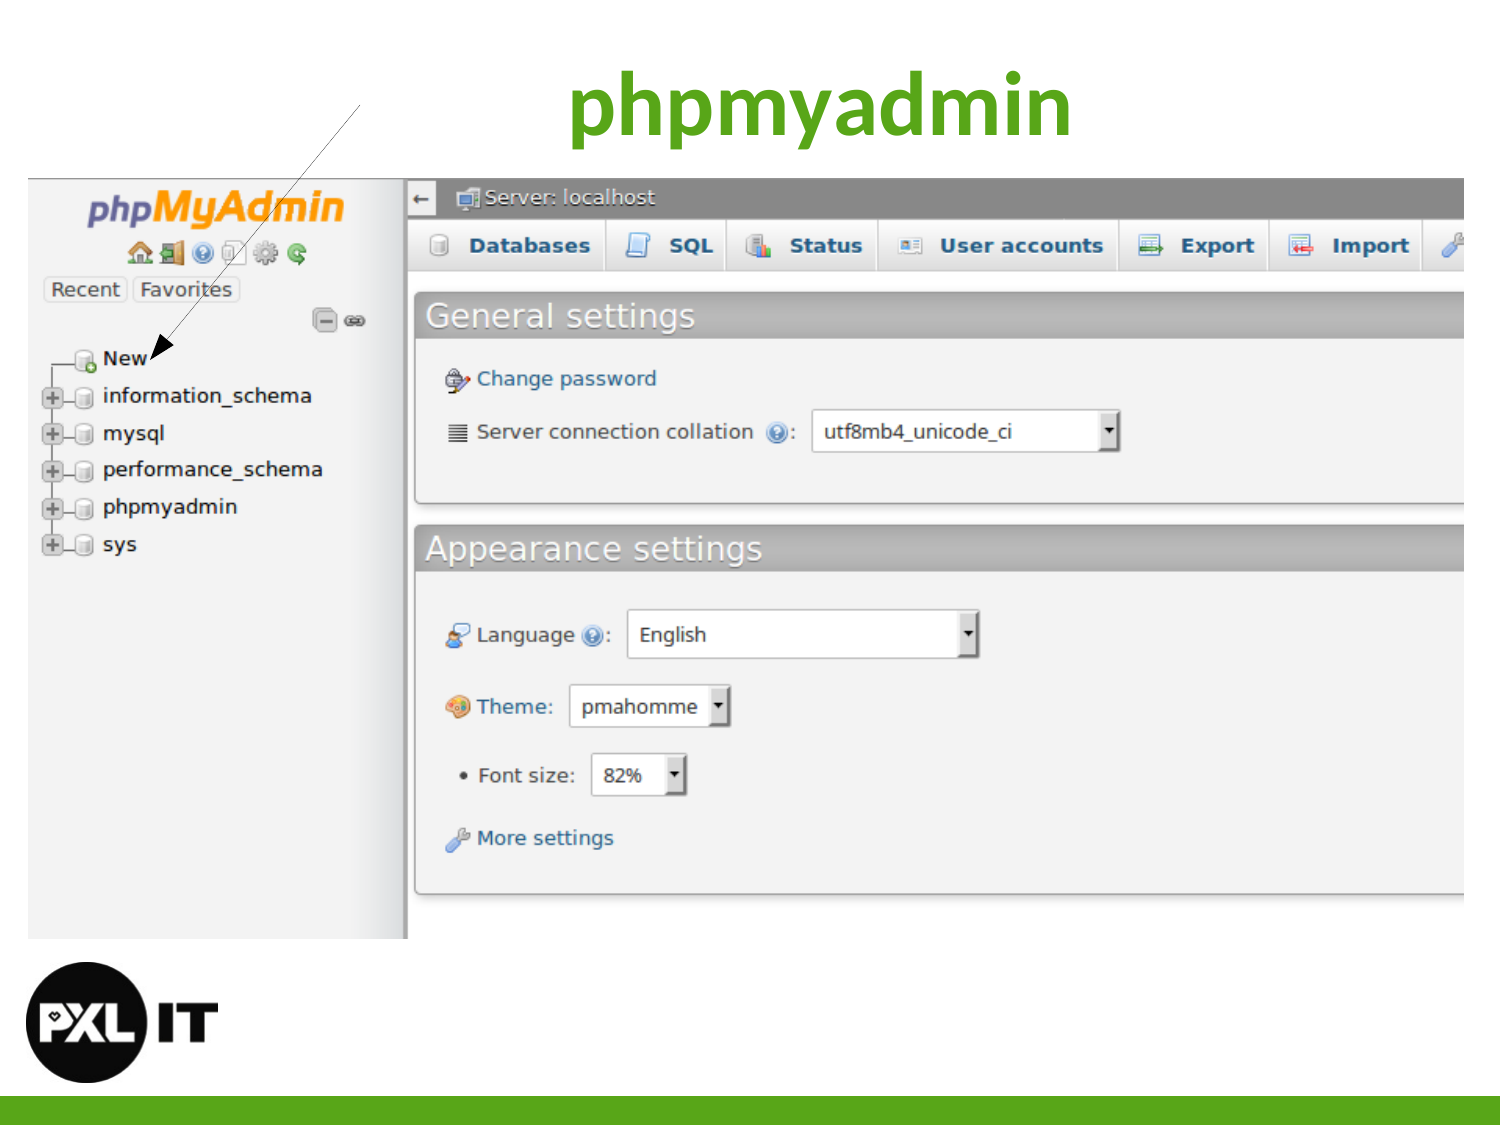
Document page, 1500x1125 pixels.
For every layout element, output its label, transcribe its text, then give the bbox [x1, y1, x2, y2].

text_box phpmyadmin [201, 36, 1441, 162]
picture [28, 178, 1464, 940]
picture [26, 962, 218, 1083]
